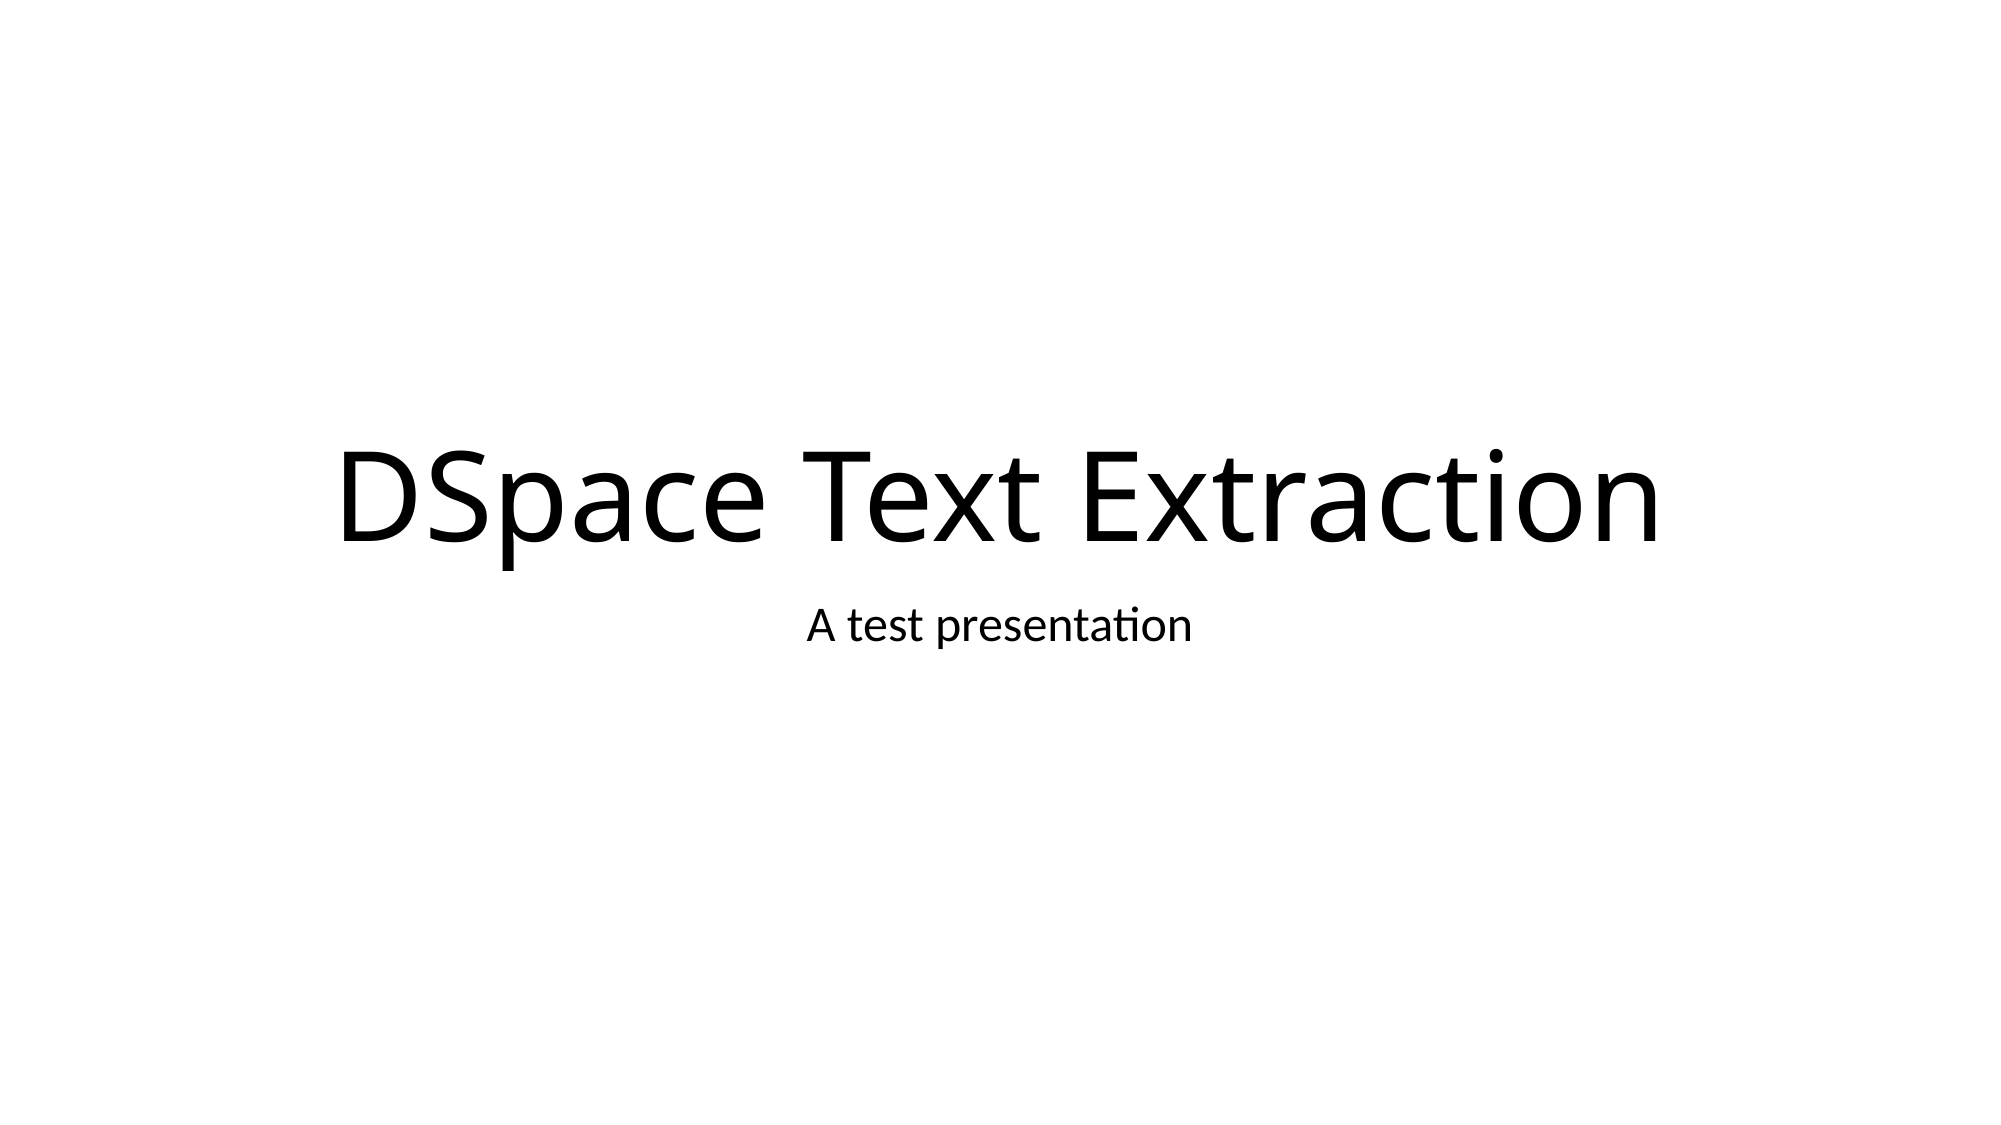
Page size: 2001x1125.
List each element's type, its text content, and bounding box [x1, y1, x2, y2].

title DSpace Text Extraction [249, 184, 1750, 576]
subtitle A test presentation [249, 590, 1750, 863]
